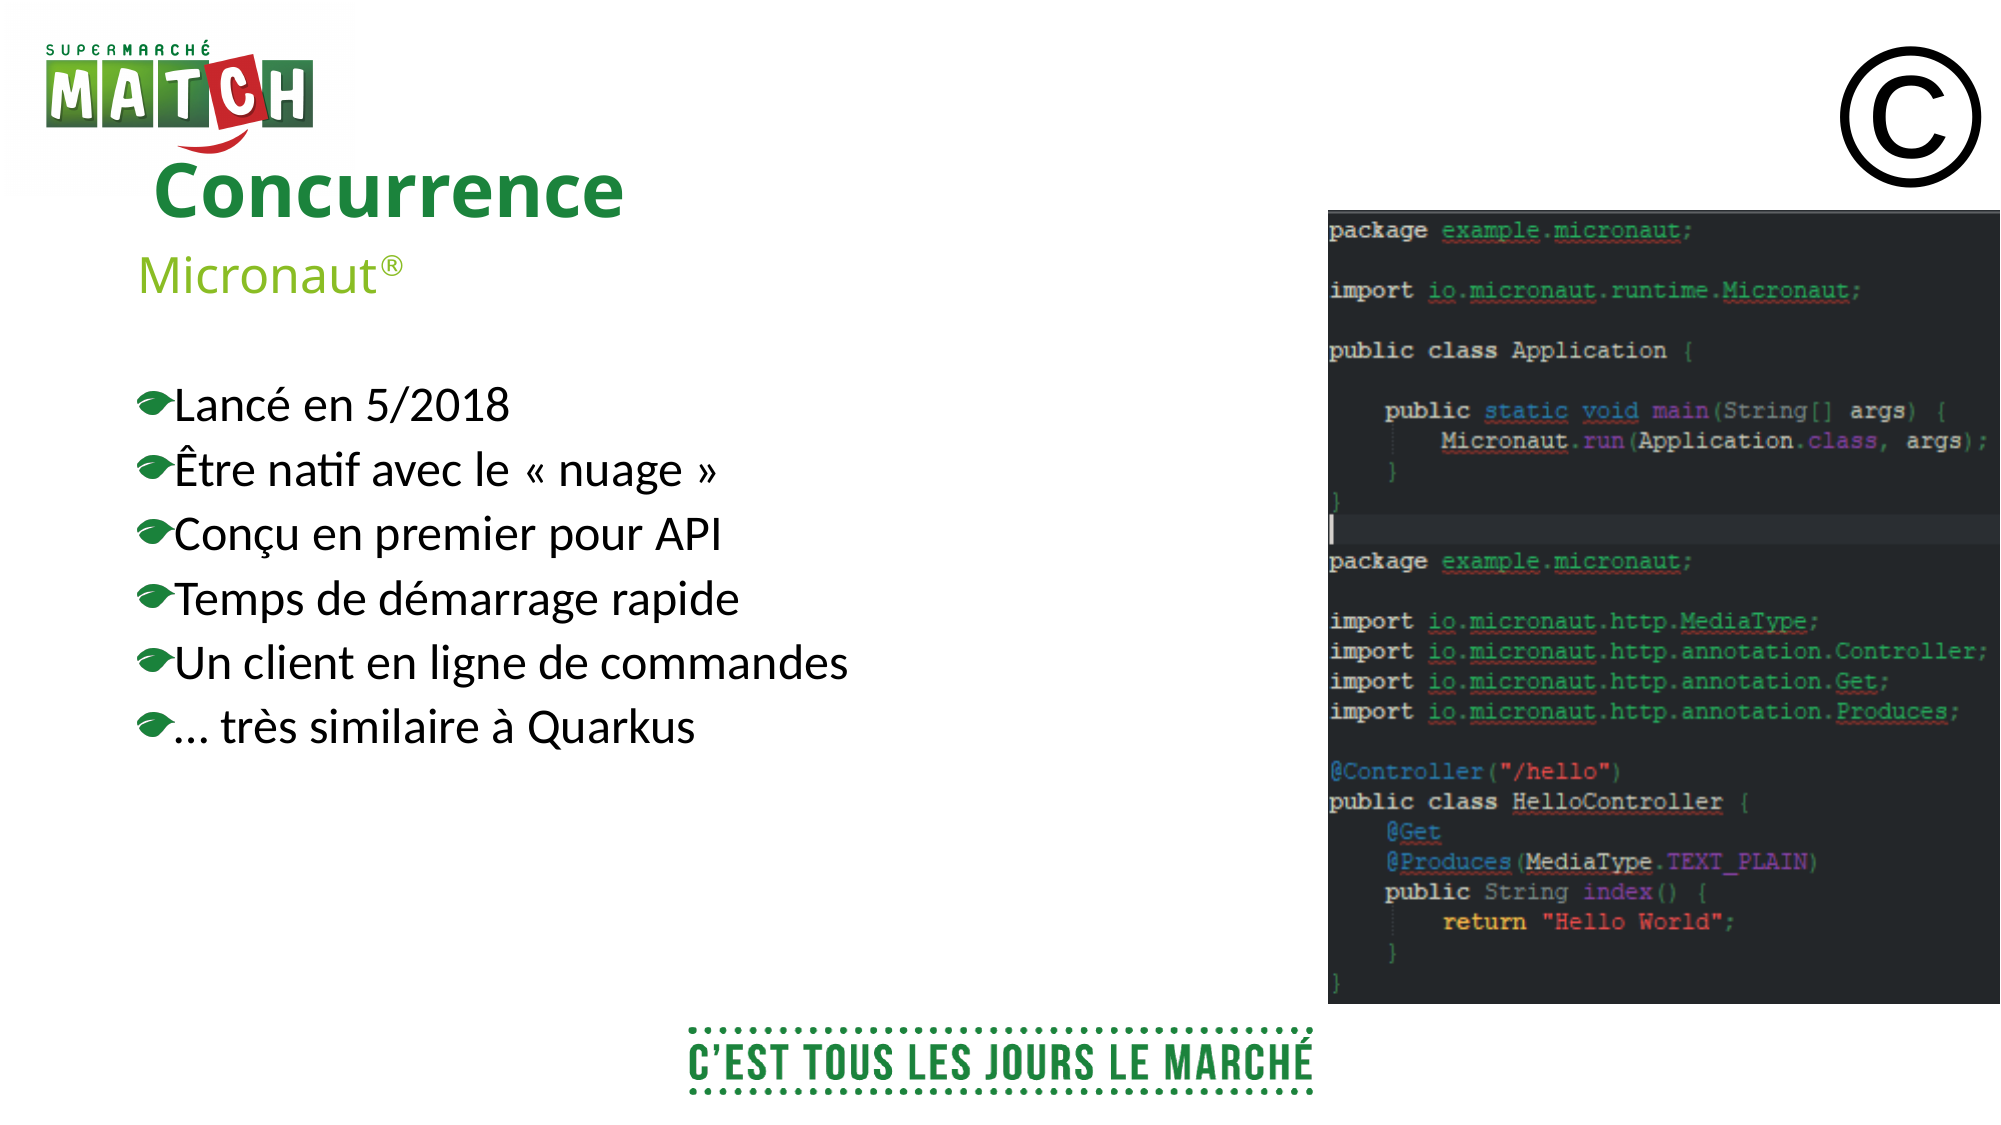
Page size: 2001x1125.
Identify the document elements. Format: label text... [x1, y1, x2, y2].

list Micronaut® Lancé en 5/2018 Être natif avec le « nuage » Conçu en premier pour API Temps de démarrage rapide Un client en ligne de commandes … très similaire à Quarkus [137, 249, 1328, 827]
title Concurrence [137, 137, 1823, 249]
text_box © [1823, 0, 2000, 210]
picture [4, 2, 355, 196]
picture [685, 1024, 1315, 1098]
picture [1328, 210, 2000, 1004]
